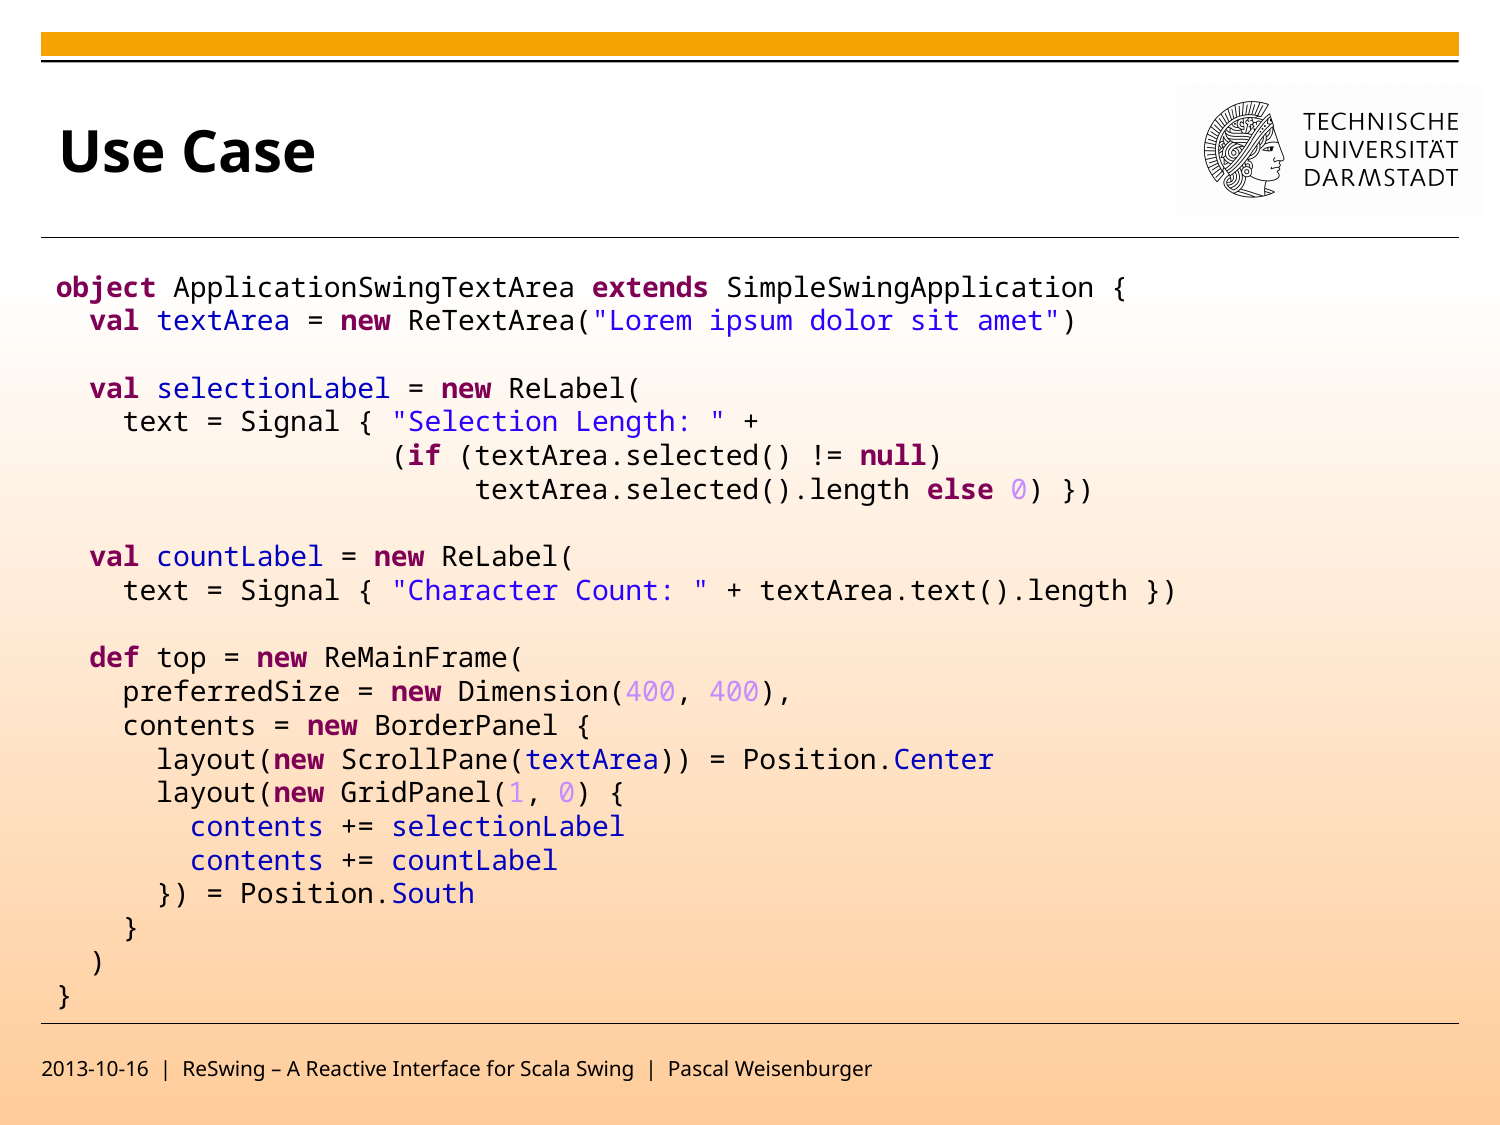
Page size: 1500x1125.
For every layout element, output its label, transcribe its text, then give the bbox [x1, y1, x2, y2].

list object ApplicationSwingTextArea extends SimpleSwingApplication { val textArea = new ReTextArea("Lorem ipsum dolor sit amet") val selectionLabel = new ReLabel( text = Signal { "Selection Length: " + (if (textArea.selected() != null) textArea.selected().length else 0) }) val countLabel = new ReLabel( text = Signal { "Character Count: " + textArea.text().length }) def top = new ReMainFrame( preferredSize = new Dimension(400, 400), contents = new BorderPanel { layout(new ScrollPane(textArea)) = Position.Center layout(new GridPanel(1, 0) { contents += selectionLabel contents += countLabel }) = Position.South } ) } [41, 261, 1459, 1021]
title Use Case [58, 80, 1187, 218]
picture [1187, 84, 1484, 215]
